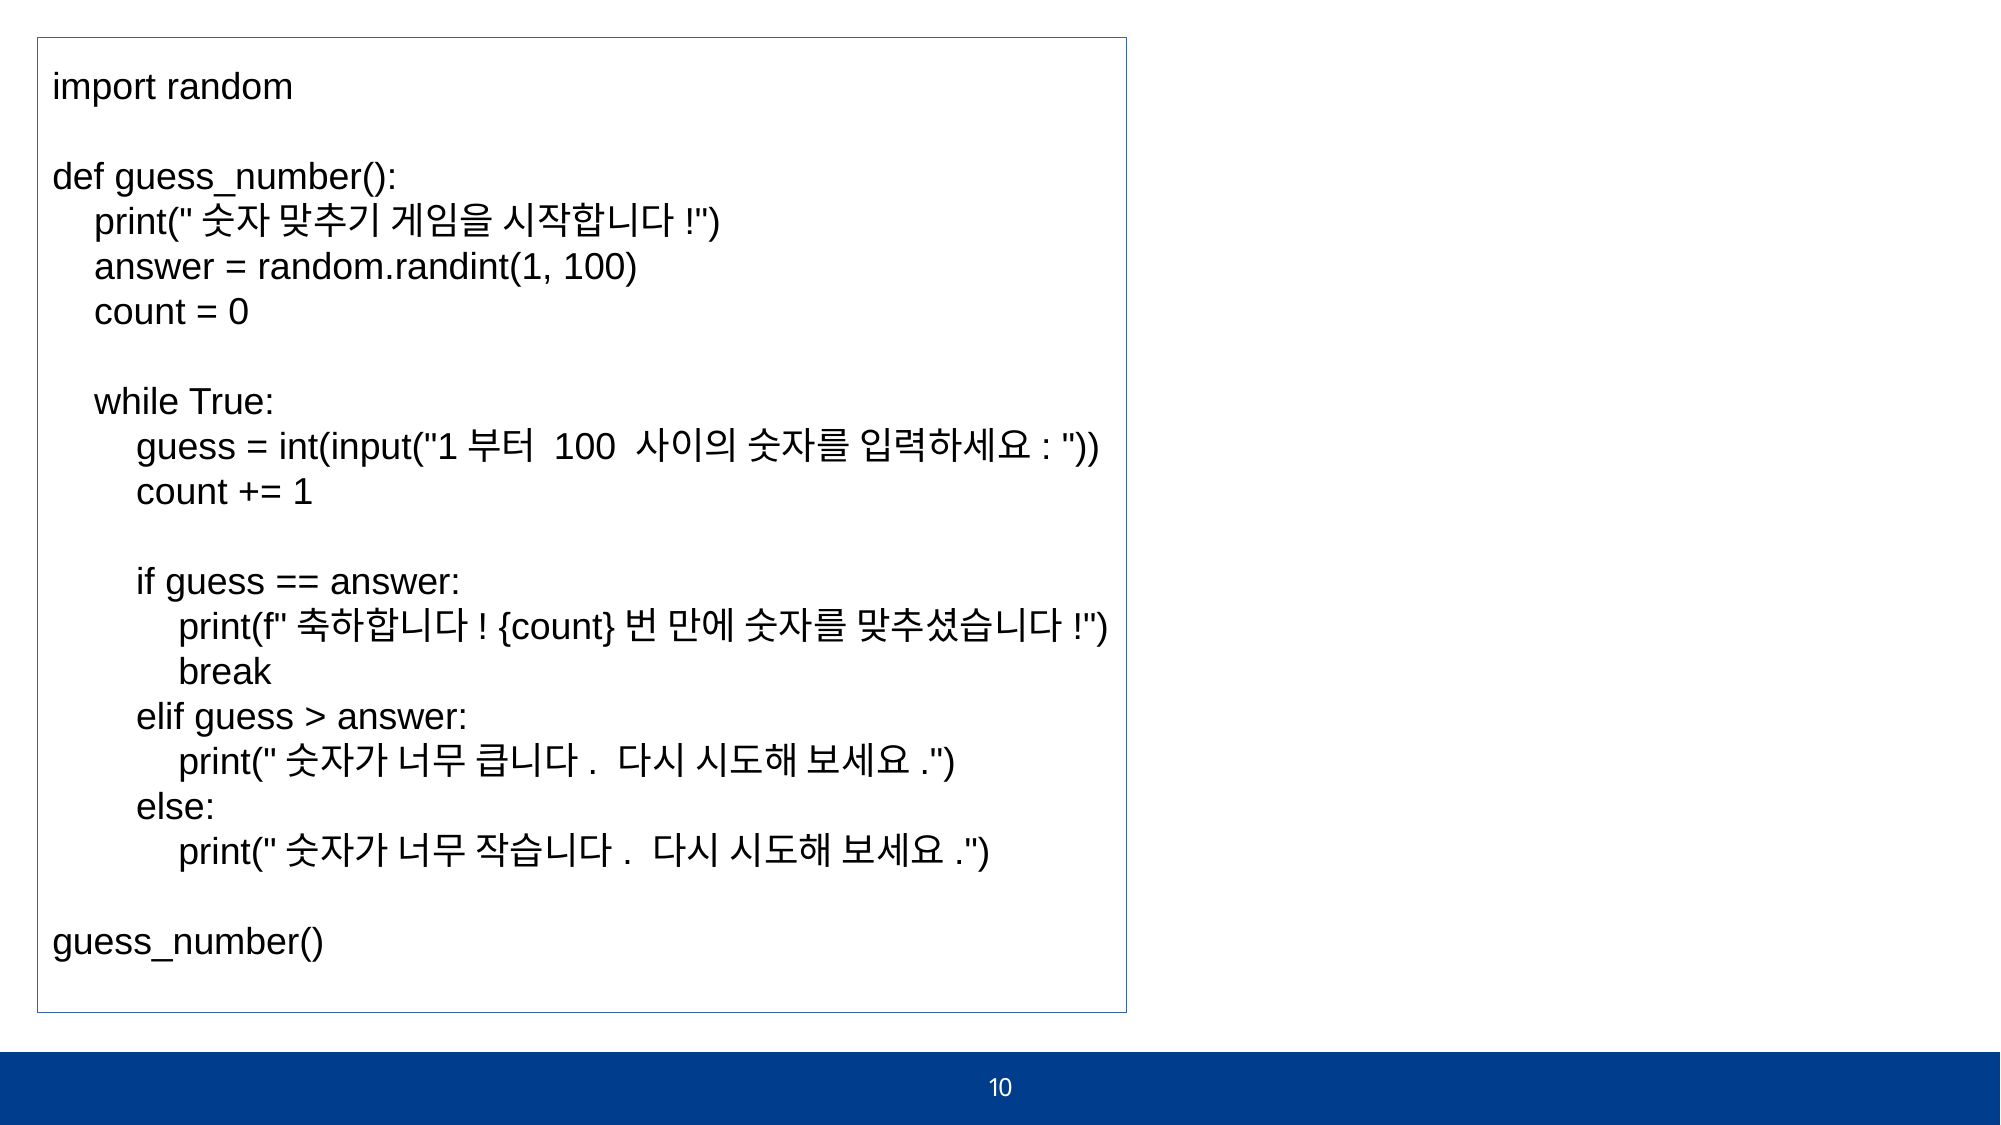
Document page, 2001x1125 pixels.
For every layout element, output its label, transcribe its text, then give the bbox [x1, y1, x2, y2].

text_box import random def guess_number(): print("숫자 맞추기 게임을 시작합니다!") answer = random.randint(1, 100) count = 0 while True: guess = int(input("1부터 100 사이의 숫자를 입력하세요: ")) count += 1 if guess == answer: print(f"축하합니다! {count}번 만에 숫자를 맞추셨습니다!") break elif guess > answer: print("숫자가 너무 큽니다. 다시 시도해 보세요.") else: print("숫자가 너무 작습니다. 다시 시도해 보세요.") guess_number() [38, 54, 1126, 1012]
